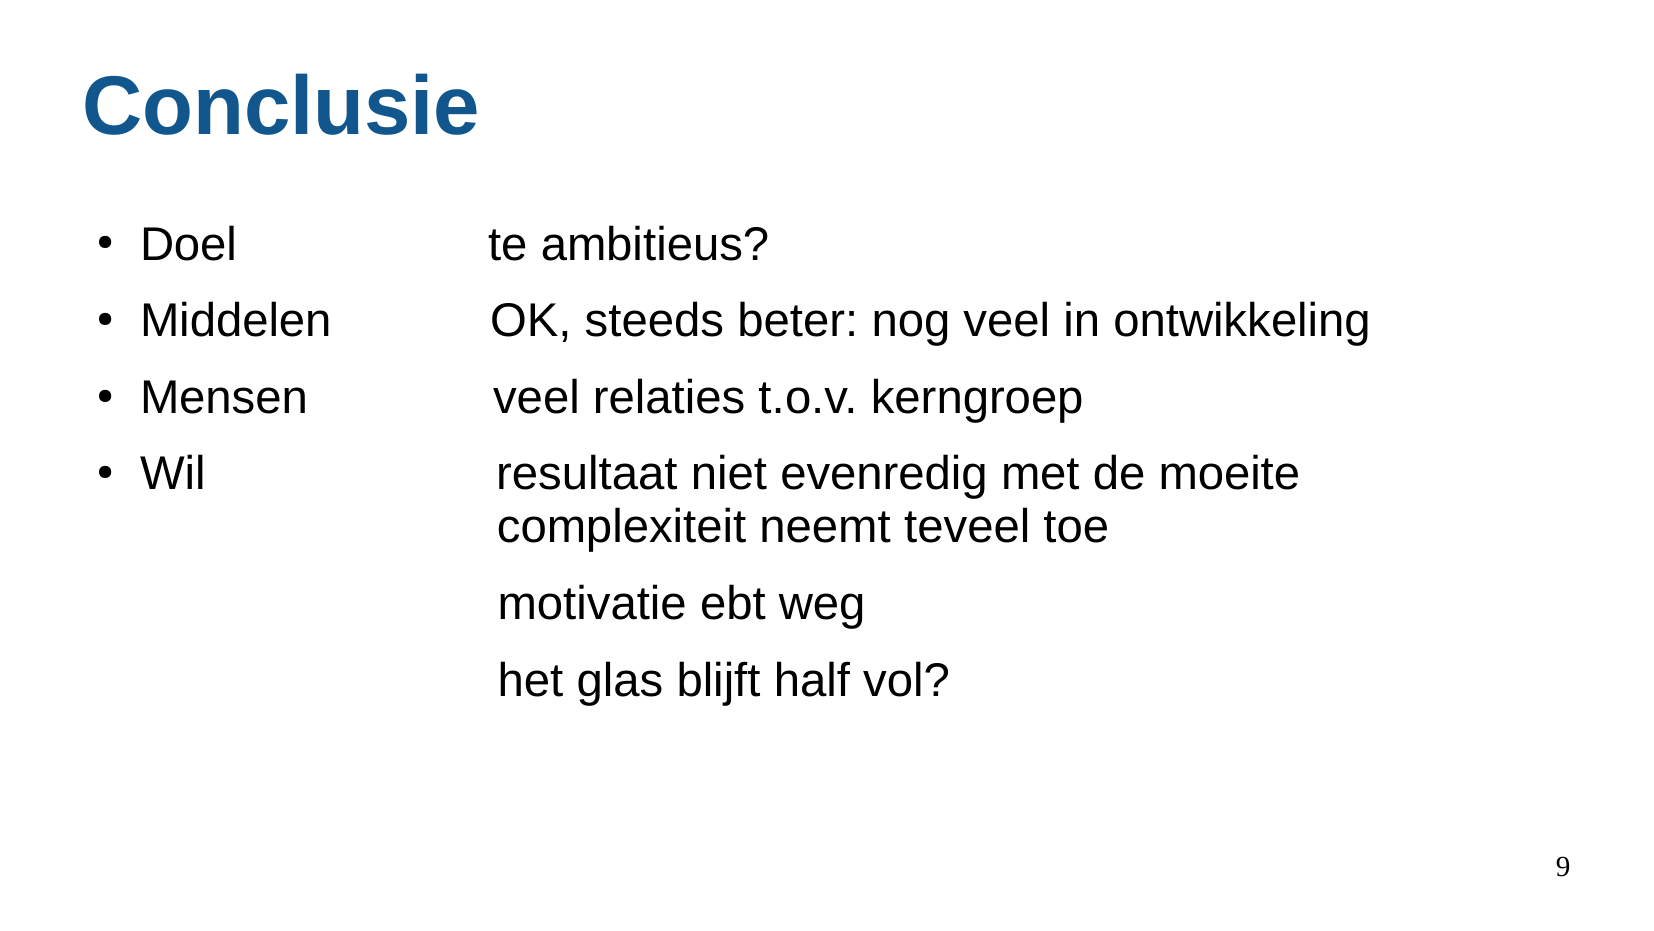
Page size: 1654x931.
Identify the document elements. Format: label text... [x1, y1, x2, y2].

list Doel te ambitieus? Middelen OK, steeds beter: nog veel in ontwikkeling Mensen veel relaties t.o.v. kerngroep Wil resultaat niet evenredig met de moeite complexiteit neemt teveel toe motivatie ebt weg het glas blijft half vol? [82, 217, 1595, 709]
title Conclusie [82, 58, 1571, 152]
